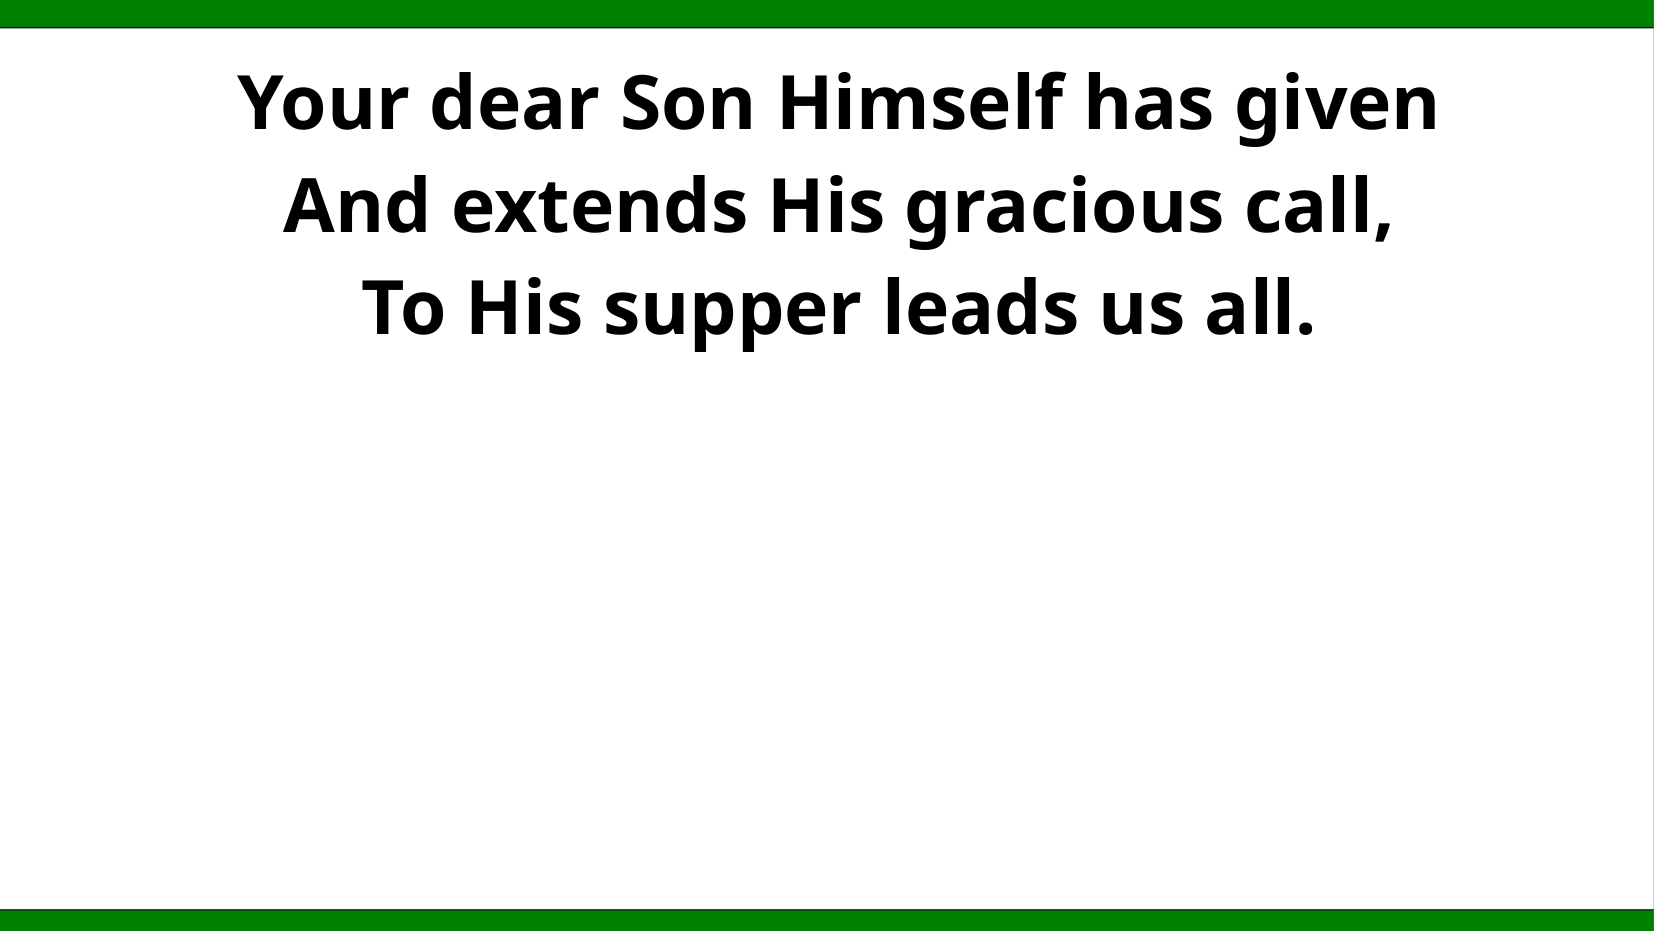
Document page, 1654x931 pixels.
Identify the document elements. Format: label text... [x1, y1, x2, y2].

text_box Your dear Son Himself has given And extends His gracious call, To His supper leads us all. [120, 42, 1561, 361]
picture [0, 0, 1654, 931]
